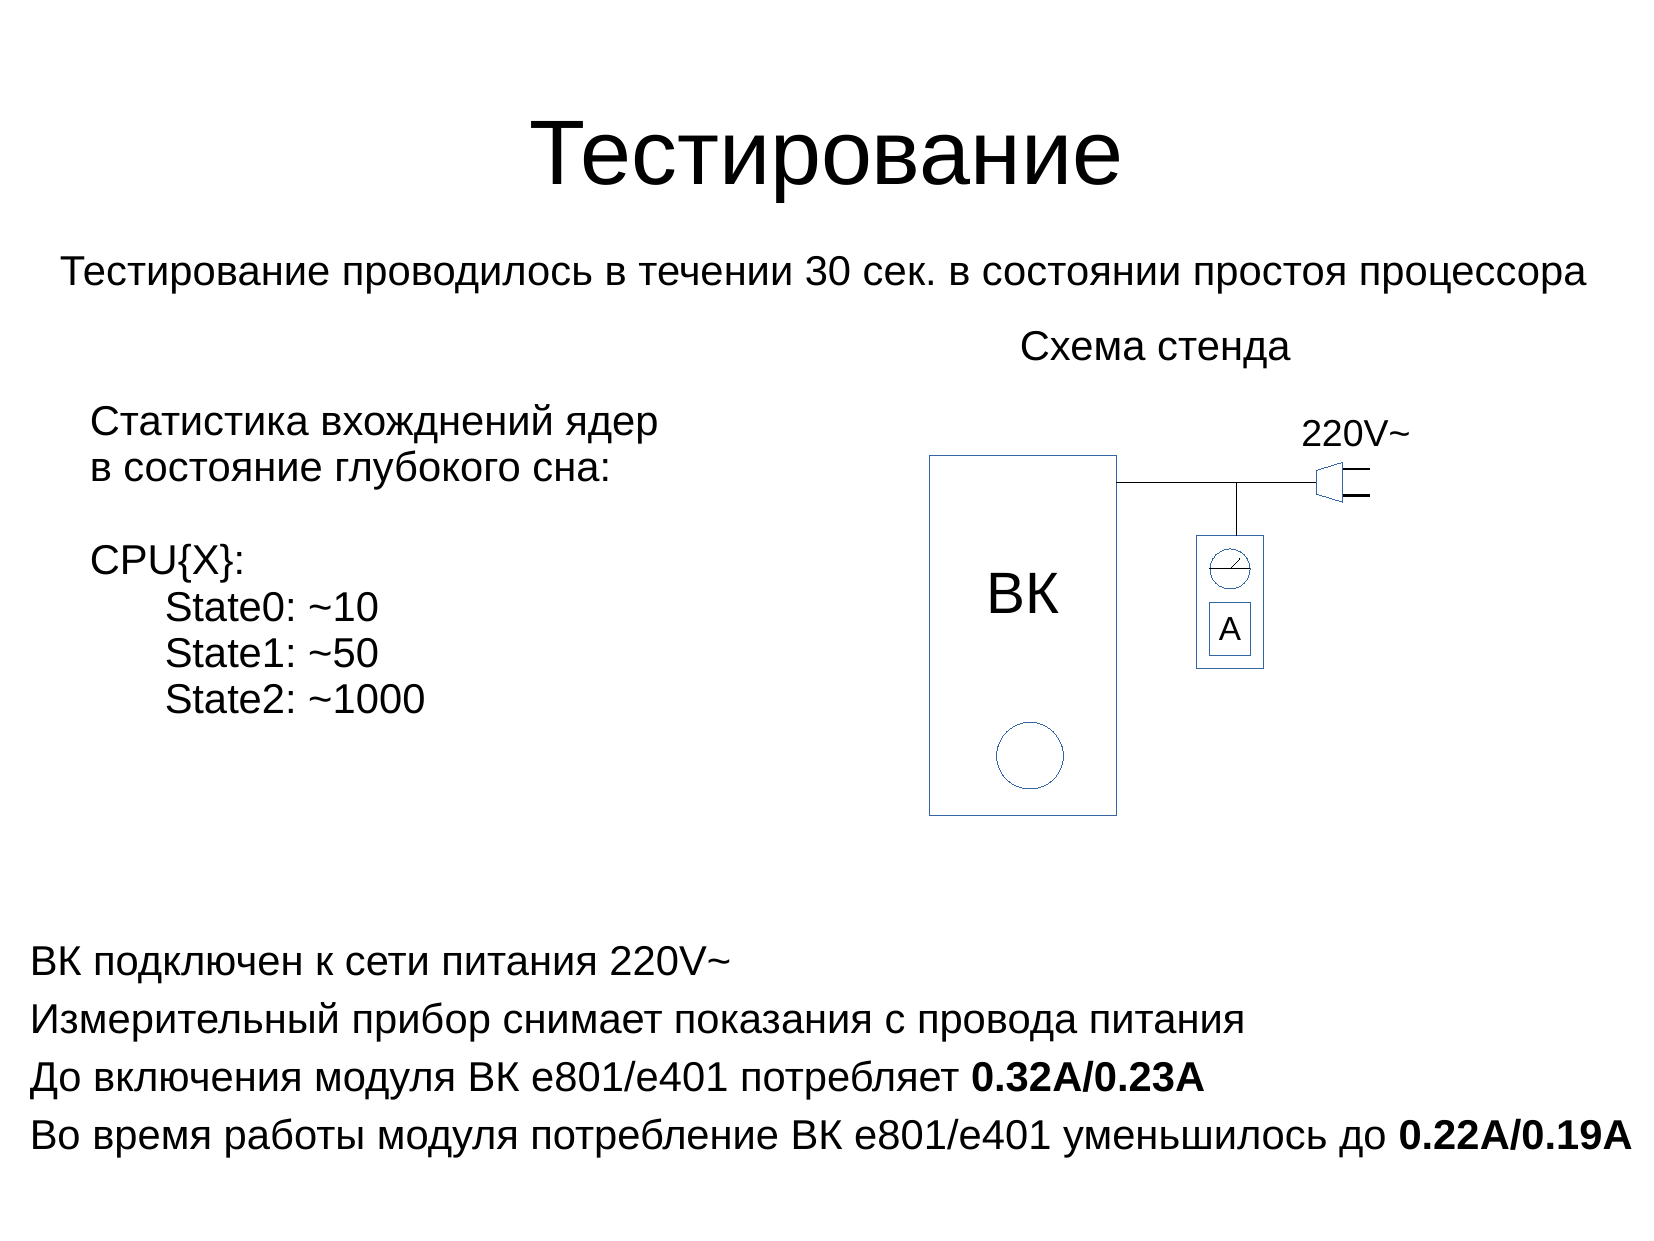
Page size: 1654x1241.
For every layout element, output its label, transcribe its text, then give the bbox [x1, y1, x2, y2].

text_box ВК подключен к сети питания 220V~ Измерительный прибор снимает показания с провода питания До включения модуля ВК e801/e401 потребляет 0.32А/0.23A Во время работы модуля потребление ВК e801/e401 уменьшилось до 0.22А/0.19A [15, 930, 1654, 1213]
title Тестирование [82, 49, 1571, 240]
text_box Тестирование проводилось в течении 30 сек. в состоянии простоя процессора [45, 240, 1601, 302]
text_box [996, 722, 1064, 789]
text_box [1196, 535, 1264, 669]
text_box Схема стенда [1005, 315, 1381, 377]
text_box 220V~ [1286, 405, 1441, 504]
text_box ВК [929, 455, 1117, 816]
text_box A [1209, 602, 1251, 656]
text_box Статистика вхожднений ядер в состояние глубокого сна: CPU{X}: State0: ~10 State1: ~50 State2: ~1000 [75, 390, 674, 777]
